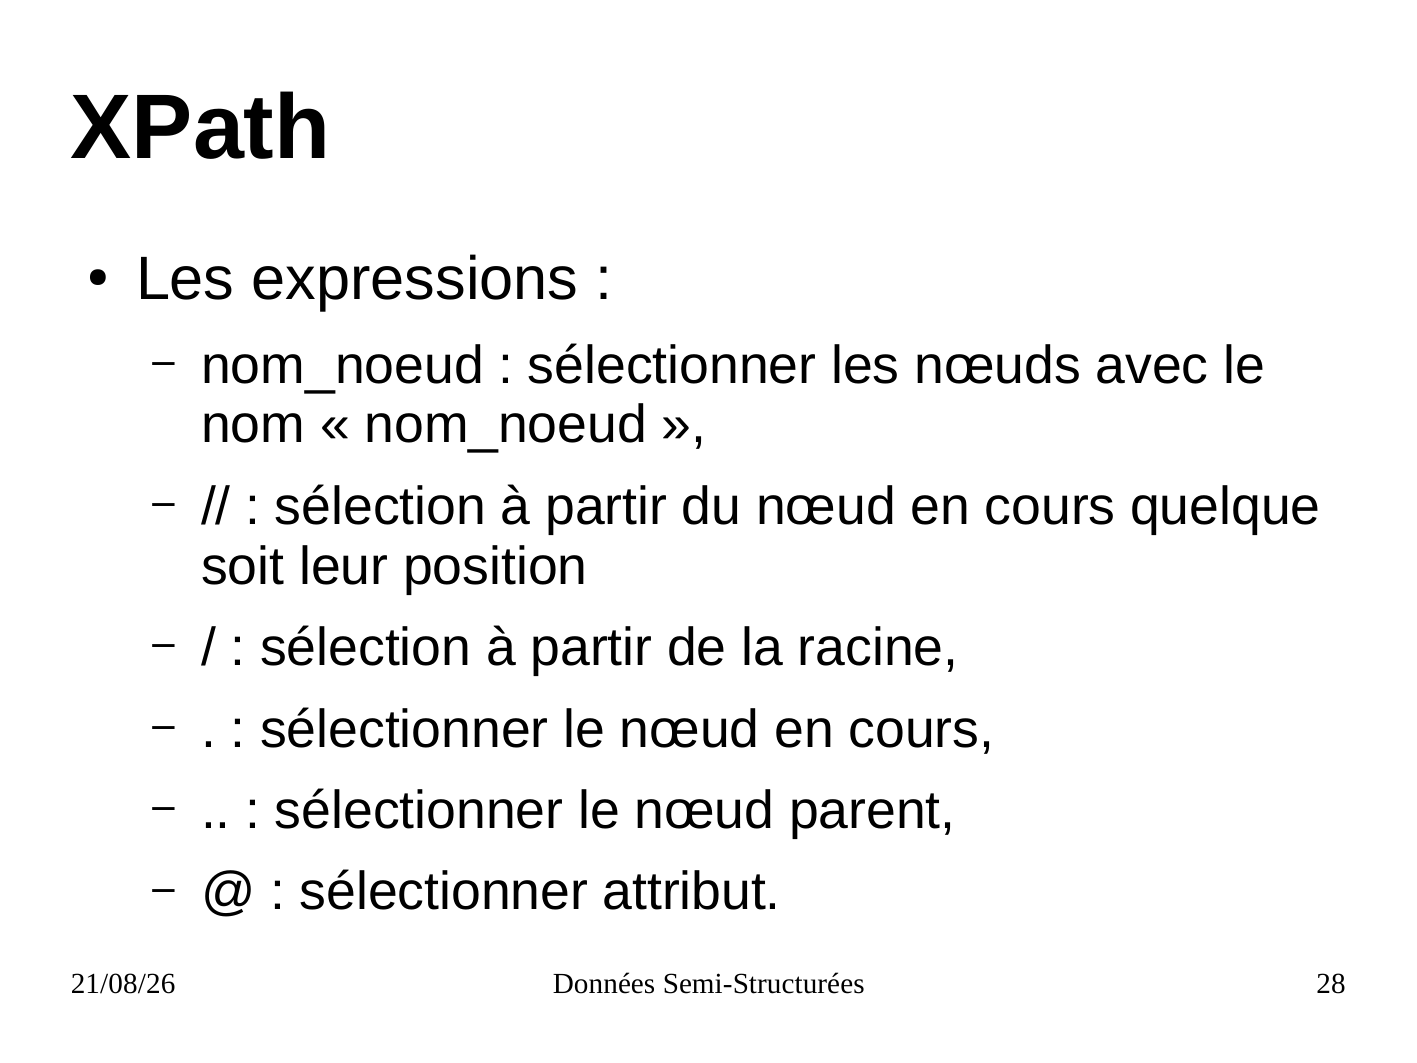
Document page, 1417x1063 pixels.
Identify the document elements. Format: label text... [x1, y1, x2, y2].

list Les expressions : nom_noeud : sélectionner les nœuds avec le nom « nom_noeud », // : sélection à partir du nœud en cours quelque soit leur position / : sélection à partir de la racine, . : sélectionner le nœud en cours, .. : sélectionner le nœud parent, @ : sélectionner attribut. [70, 244, 1346, 925]
title XPath [70, 42, 1346, 212]
